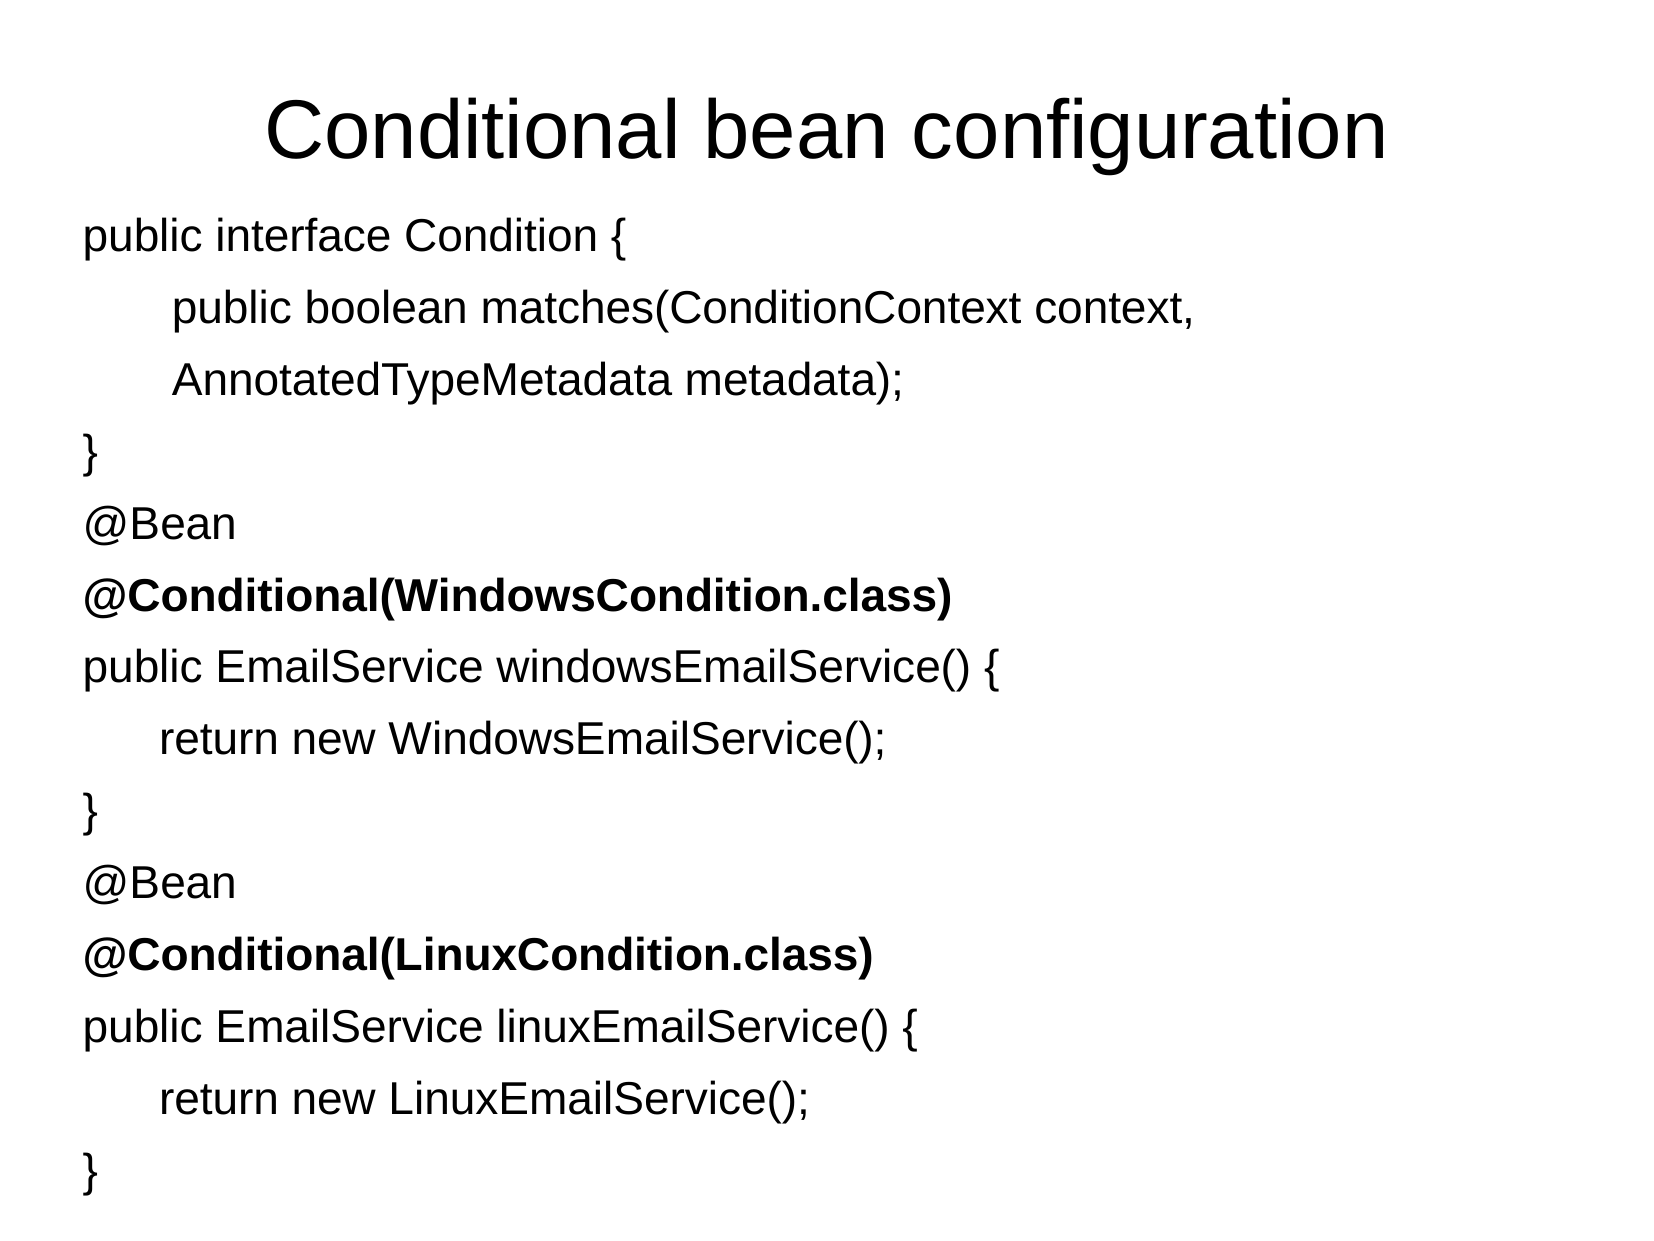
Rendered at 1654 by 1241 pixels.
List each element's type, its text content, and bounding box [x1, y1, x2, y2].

title Conditional bean configuration [82, 49, 1571, 210]
list public interface Condition { public boolean matches(ConditionContext context, AnnotatedTypeMetadata metadata); } @Bean @Conditional(WindowsCondition.class) public EmailService windowsEmailService() { return new WindowsEmailService(); } @Bean @Conditional(LinuxCondition.class) public EmailService linuxEmailService() { return new LinuxEmailService(); } [82, 210, 1571, 1201]
